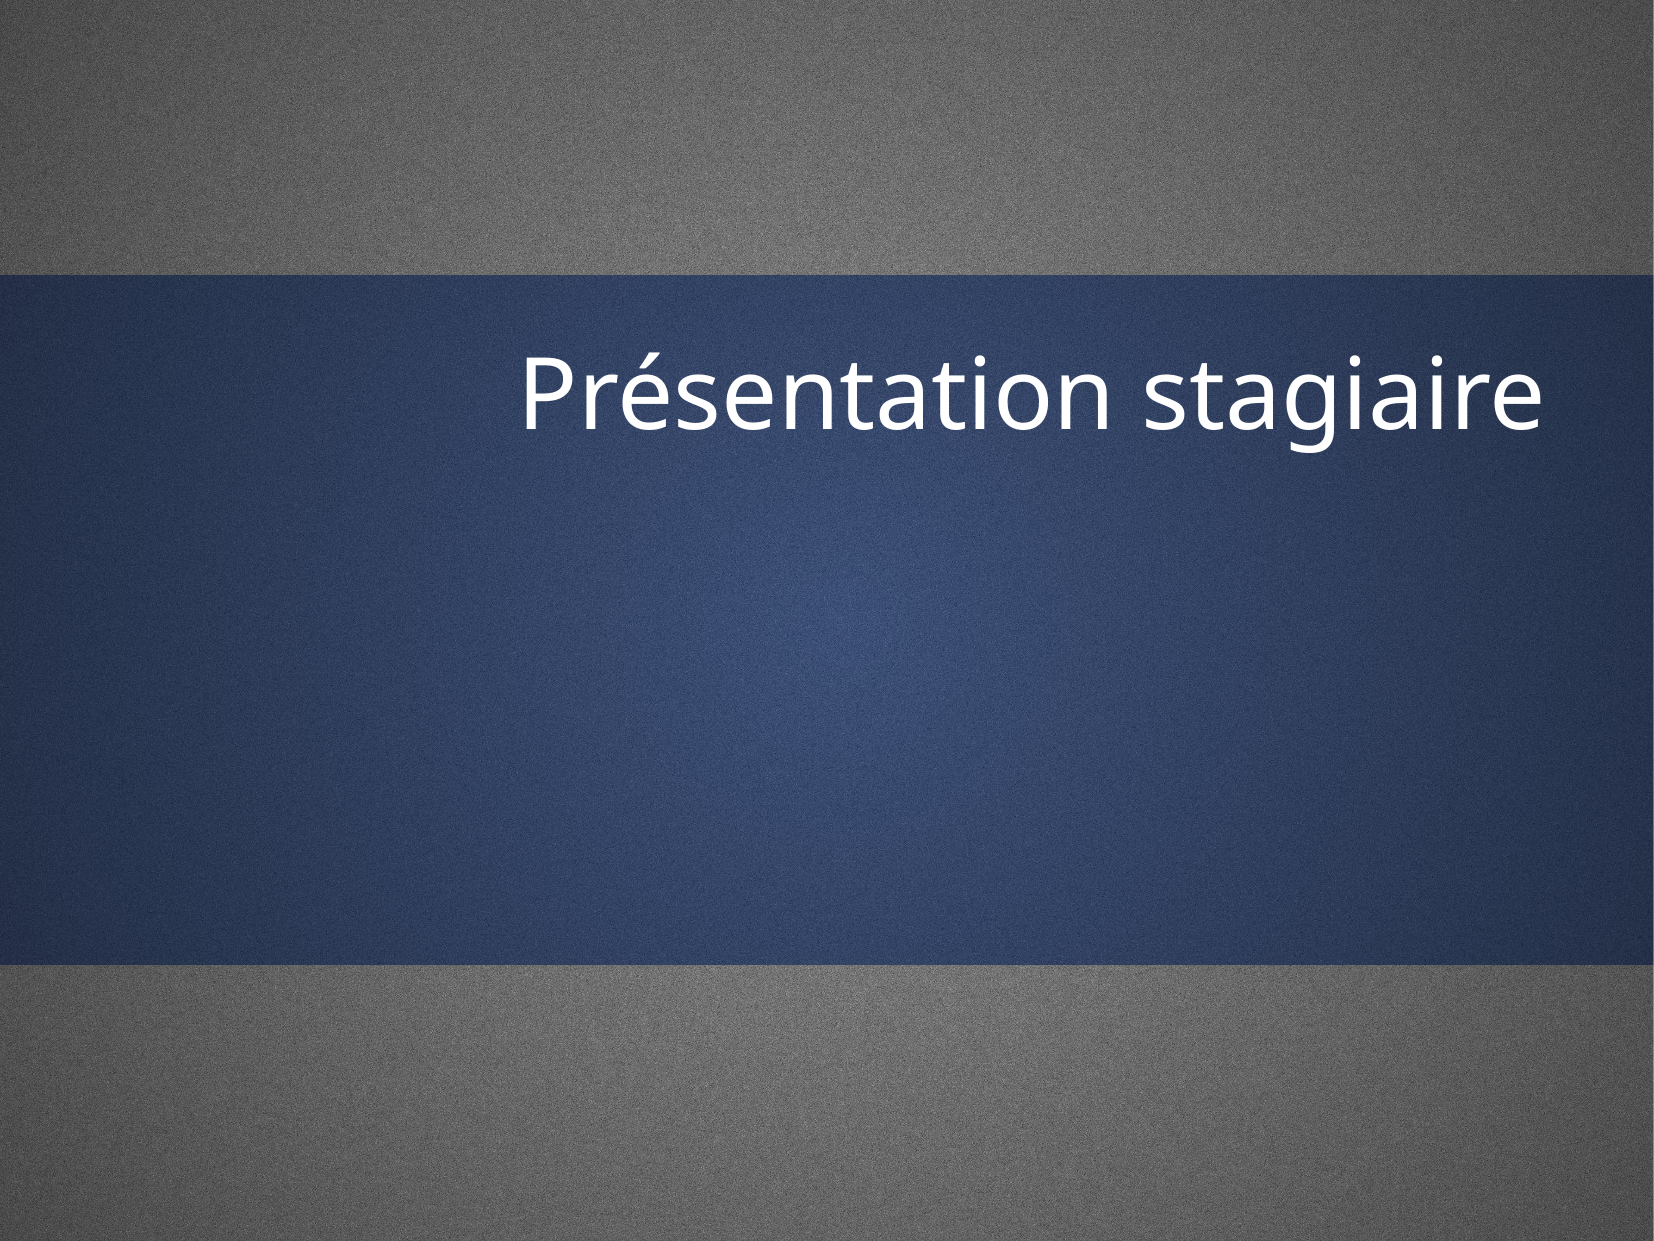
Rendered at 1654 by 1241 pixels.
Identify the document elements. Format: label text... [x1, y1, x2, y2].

picture [0, 0, 1654, 1241]
text_box Présentation stagiaire [439, 315, 1562, 654]
